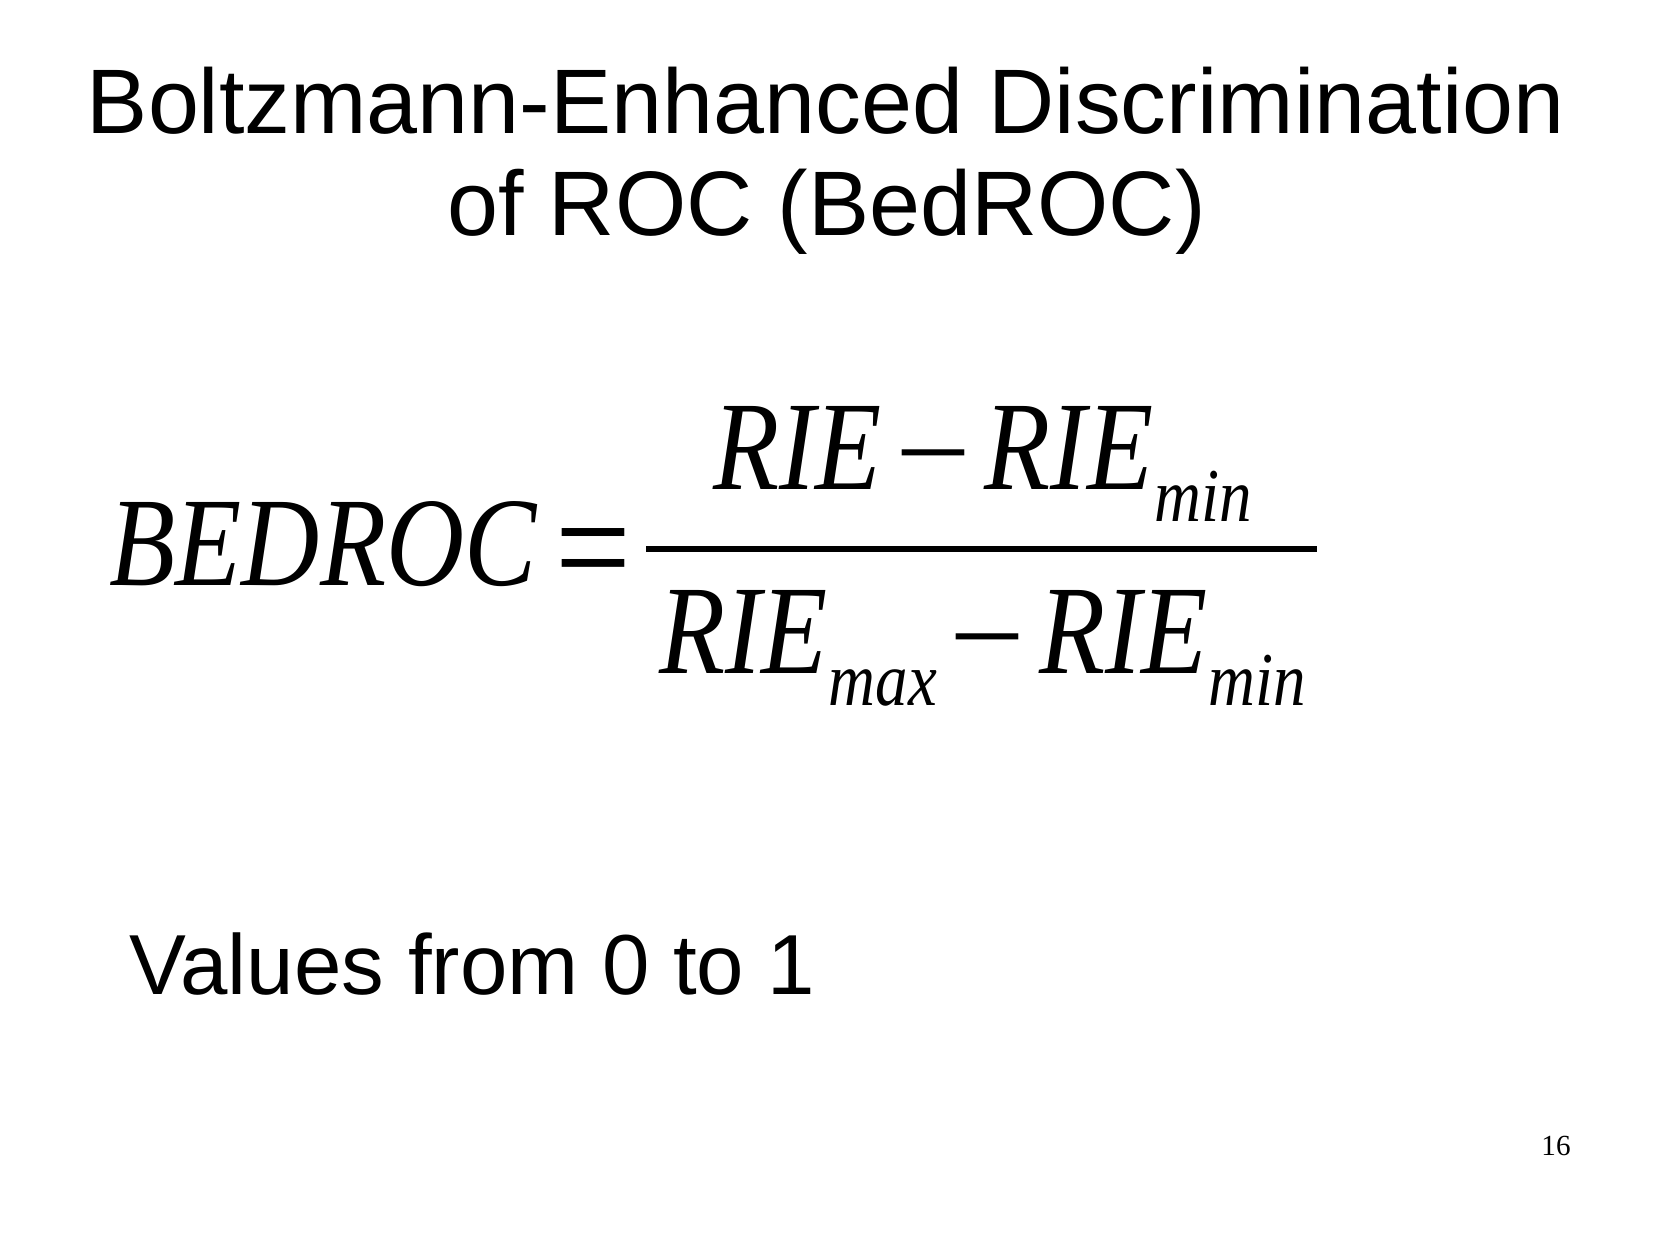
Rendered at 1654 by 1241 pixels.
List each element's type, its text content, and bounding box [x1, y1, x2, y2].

chart [82, 378, 1347, 722]
list Values from 0 to 1 [129, 671, 1619, 1015]
title Boltzmann-Enhanced Discrimination of ROC (BedROC) [82, 49, 1571, 257]
